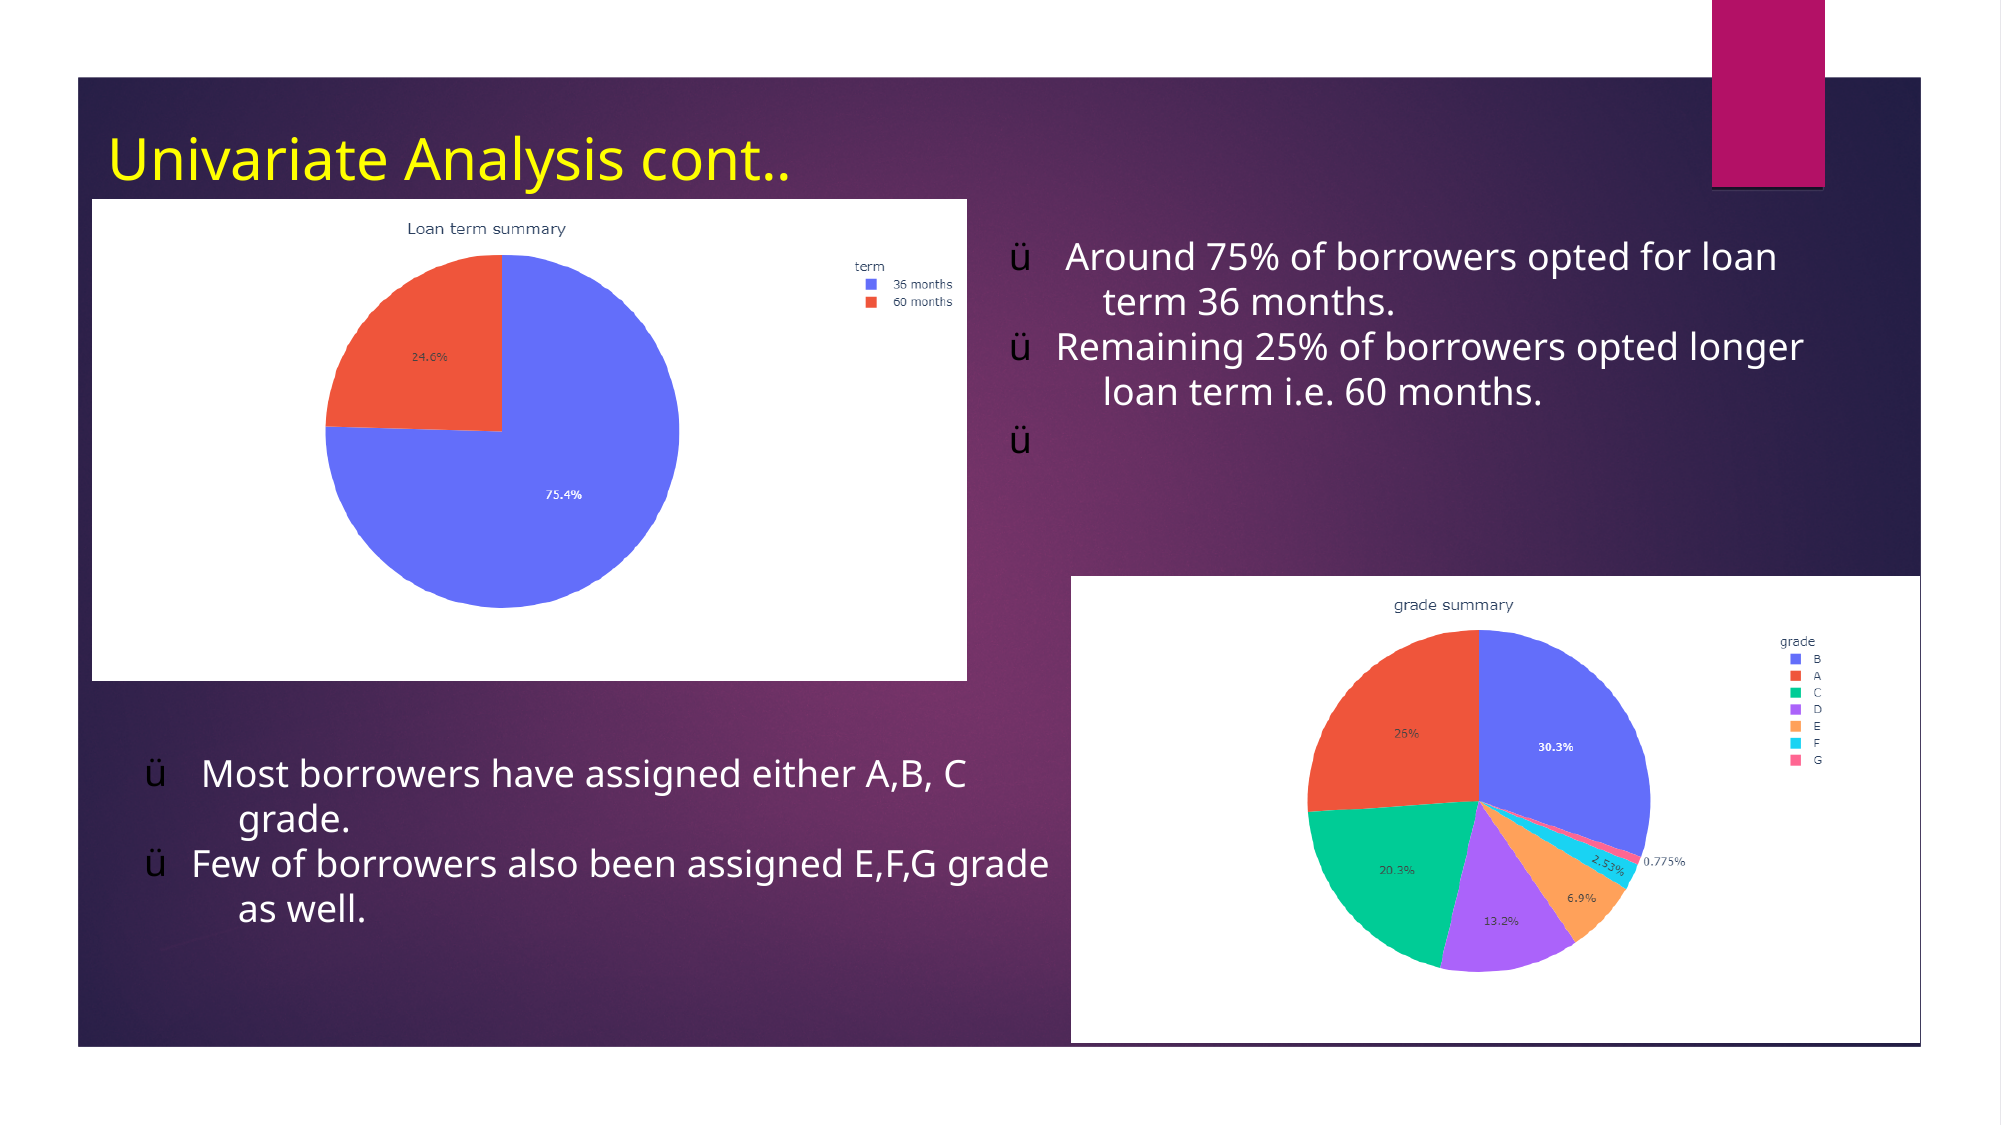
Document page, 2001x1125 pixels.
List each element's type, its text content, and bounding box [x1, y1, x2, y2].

subtitle [92, 287, 1700, 967]
title Univariate Analysis cont.. [92, 103, 1509, 200]
text_box Most borrowers have assigned either A,B, C grade. Few of borrowers also been assigned E,F,G grade as well. [129, 742, 1071, 940]
picture [92, 199, 967, 681]
picture [1071, 576, 1920, 1043]
text_box Around 75% of borrowers opted for loan term 36 months. Remaining 25% of borrowers opted longer loan term i.e. 60 months. [993, 225, 1855, 469]
